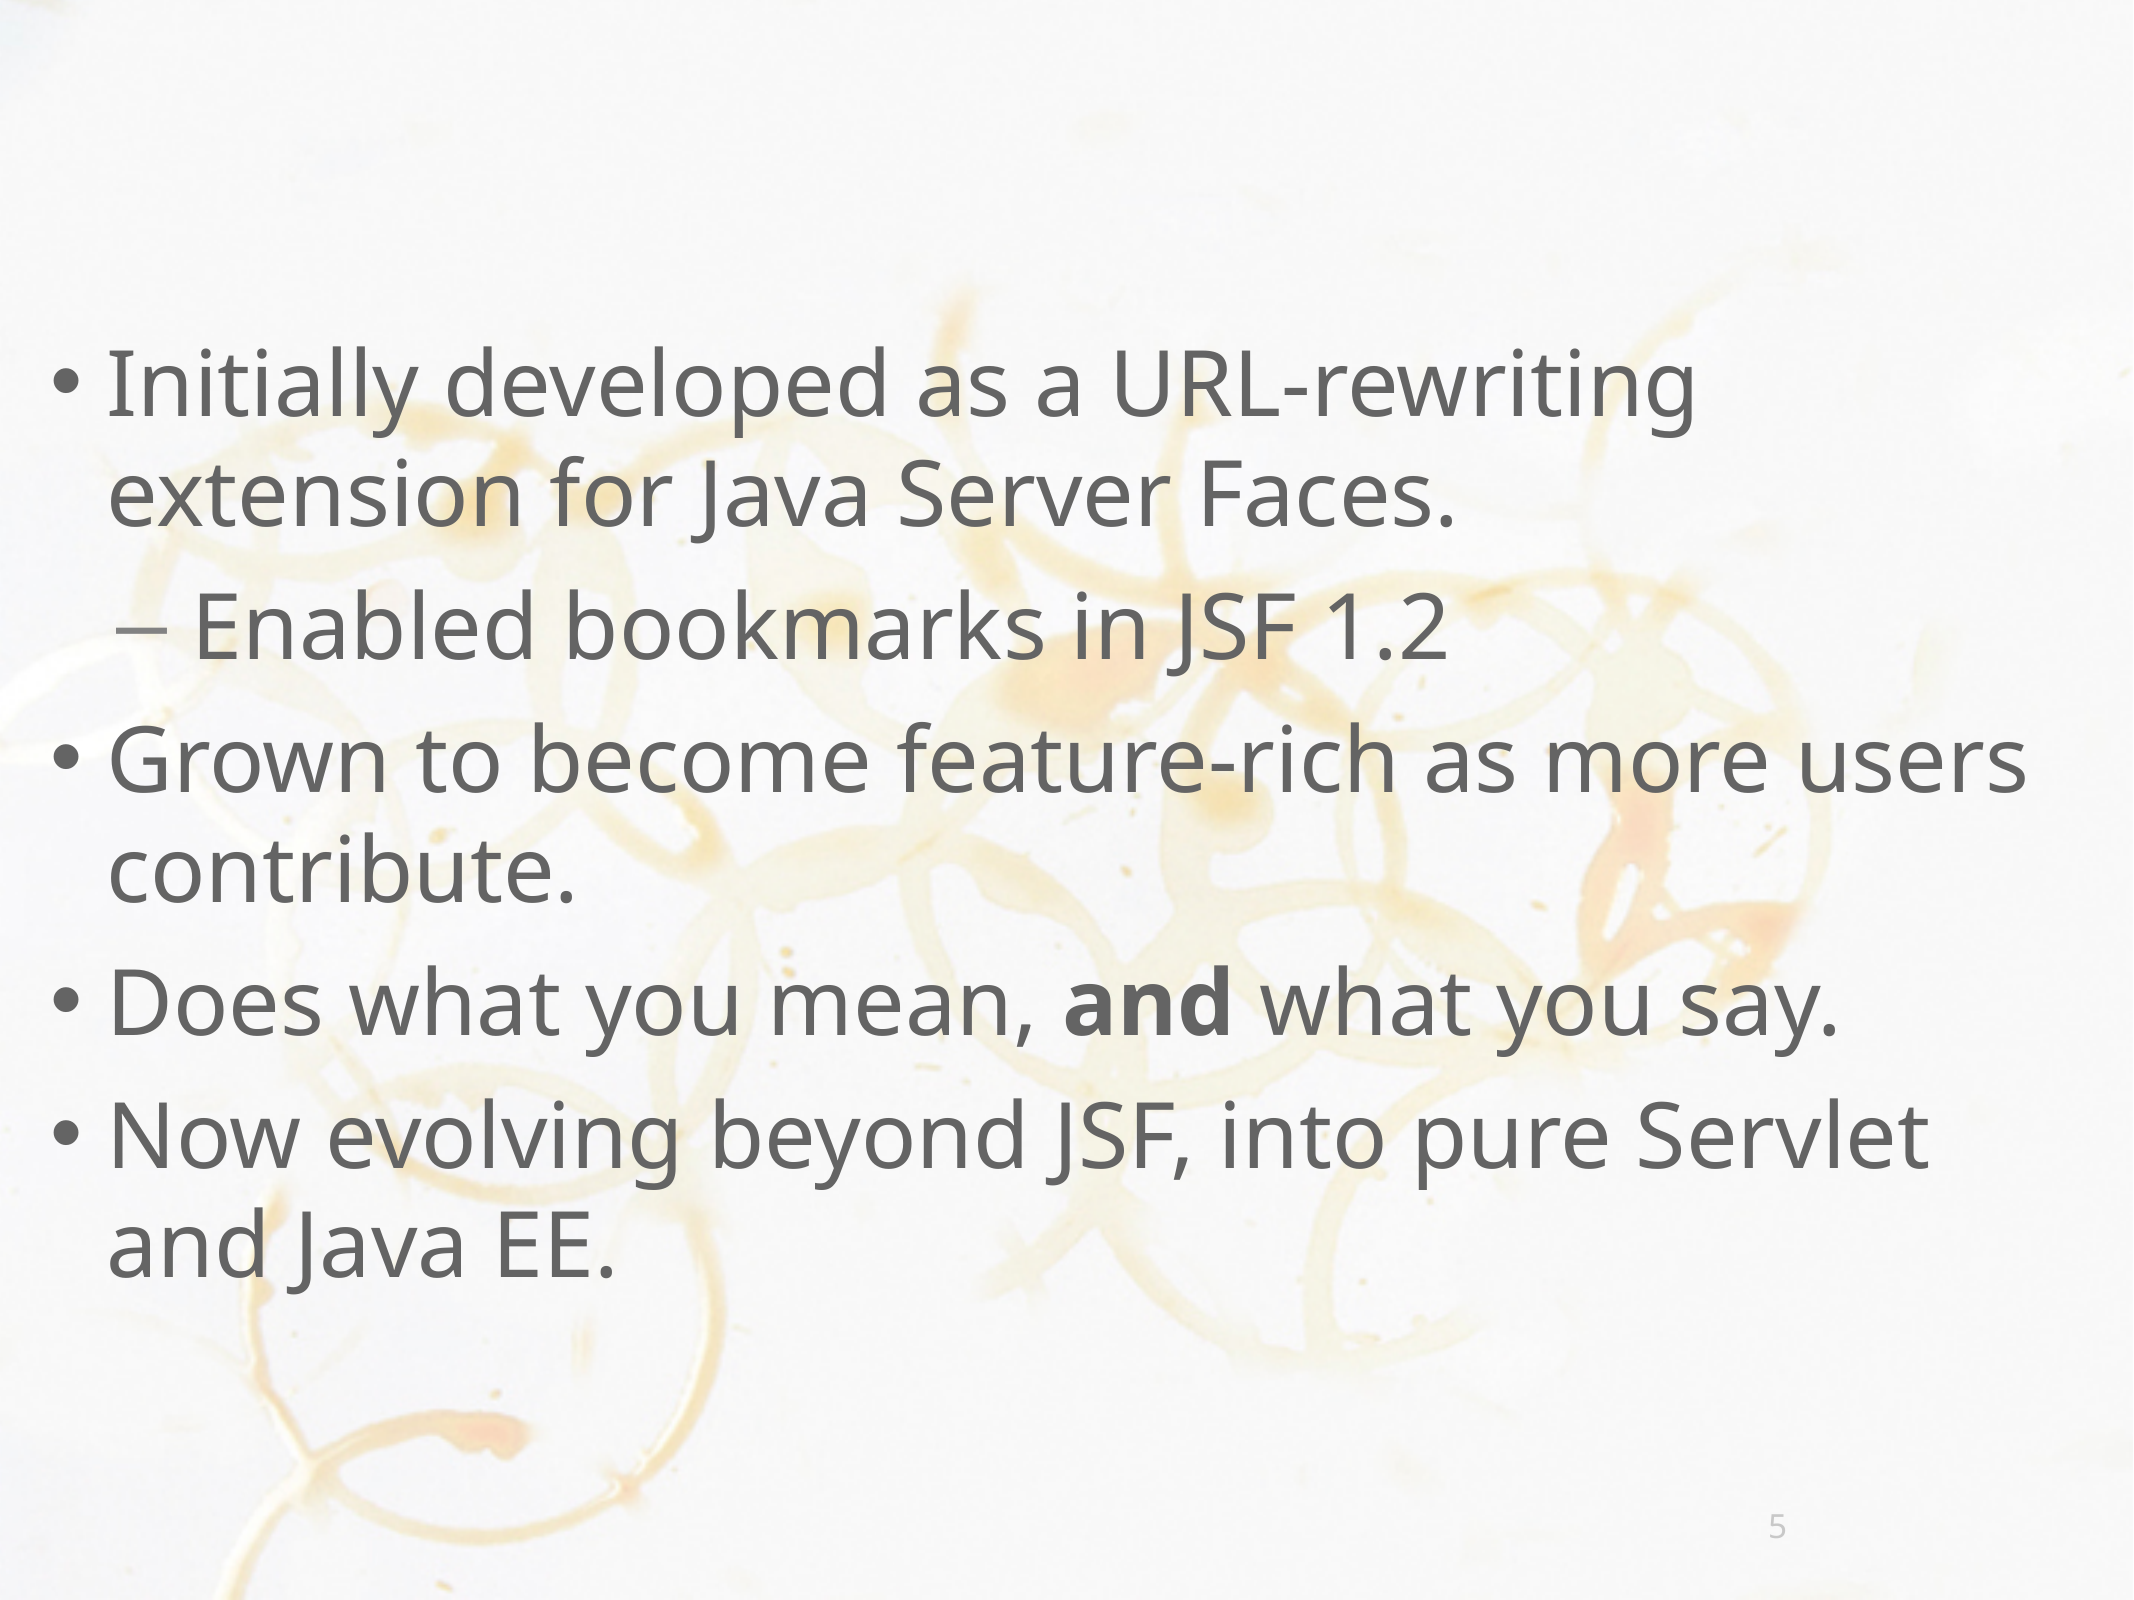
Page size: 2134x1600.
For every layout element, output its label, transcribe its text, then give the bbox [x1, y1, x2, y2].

picture [0, 0, 2134, 1600]
subtitle Initially developed as a URL-rewriting extension for Java Server Faces. Enabled bookmarks in JSF 1.2 Grown to become feature-rich as more users contribute. Does what you mean, and what you say. Now evolving beyond JSF, into pure Servlet and Java EE. [43, 28, 2100, 1593]
